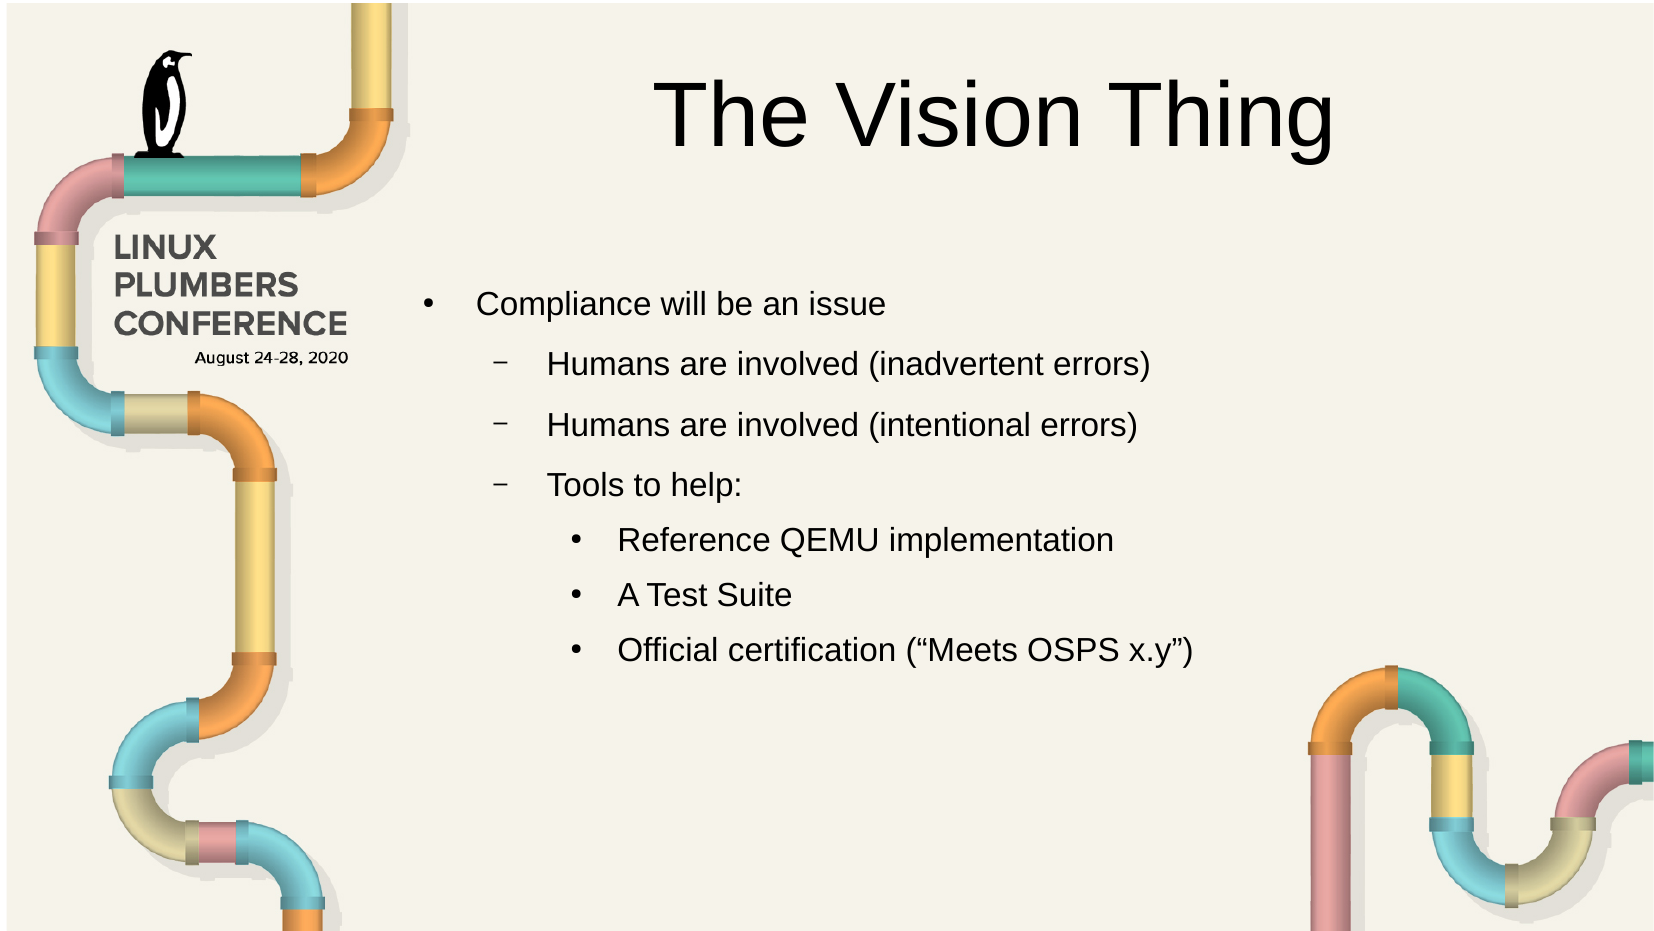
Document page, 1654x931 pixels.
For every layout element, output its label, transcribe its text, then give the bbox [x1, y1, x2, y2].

picture [6, 3, 1654, 931]
list Compliance will be an issue Humans are involved (inadvertent errors) Humans are involved (intentional errors) Tools to help: Reference QEMU implementation A Test Suite Official certification (“Meets OSPS x.y”) [405, 285, 1436, 886]
title The Vision Thing [420, 37, 1571, 193]
